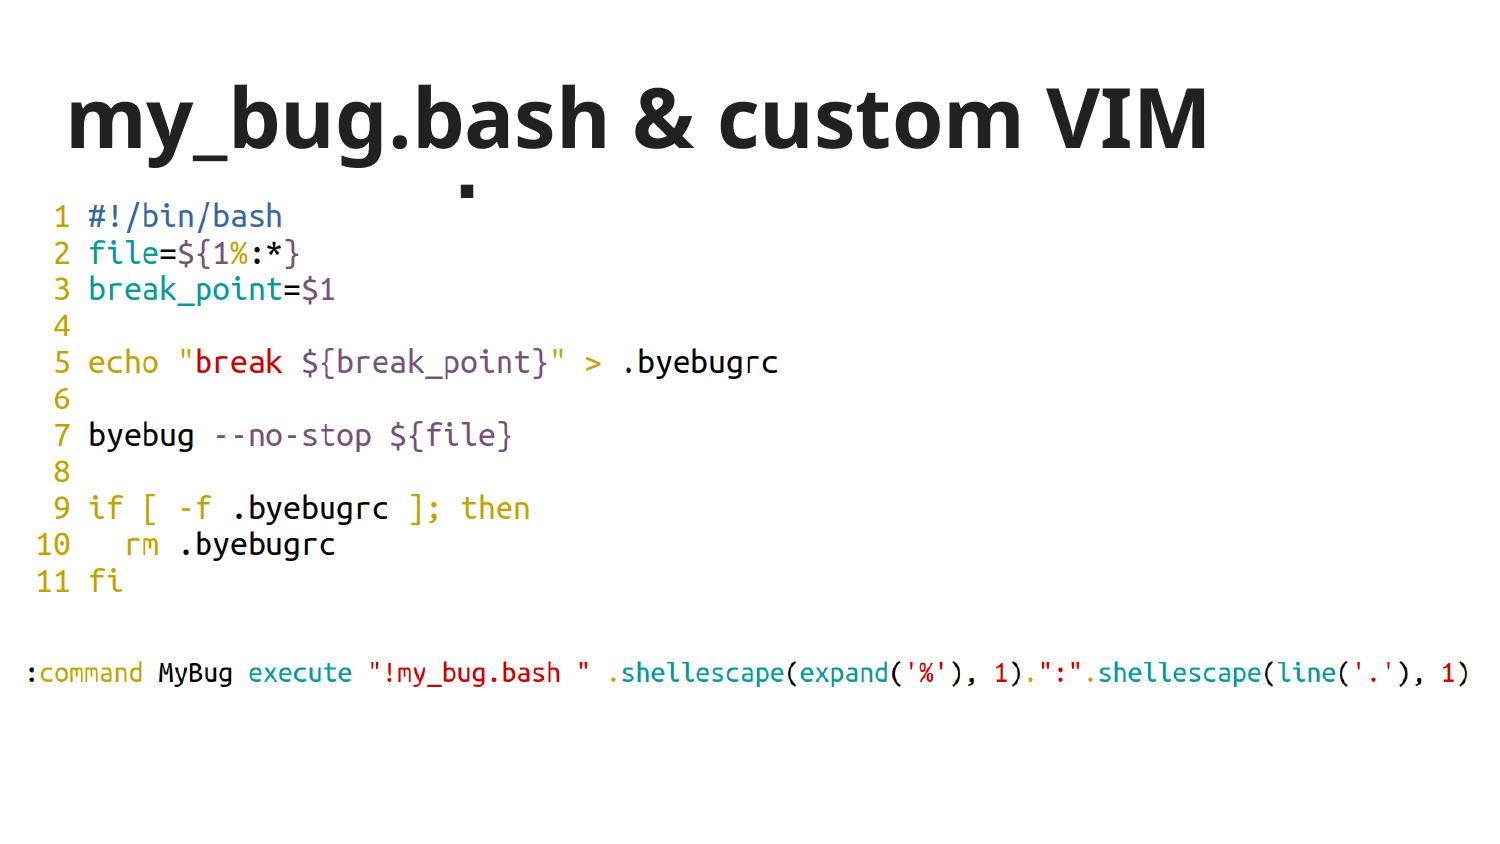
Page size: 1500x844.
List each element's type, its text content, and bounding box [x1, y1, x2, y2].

picture [24, 657, 1475, 690]
title my_bug.bash & custom VIM command [50, 50, 1451, 174]
picture [24, 198, 809, 599]
